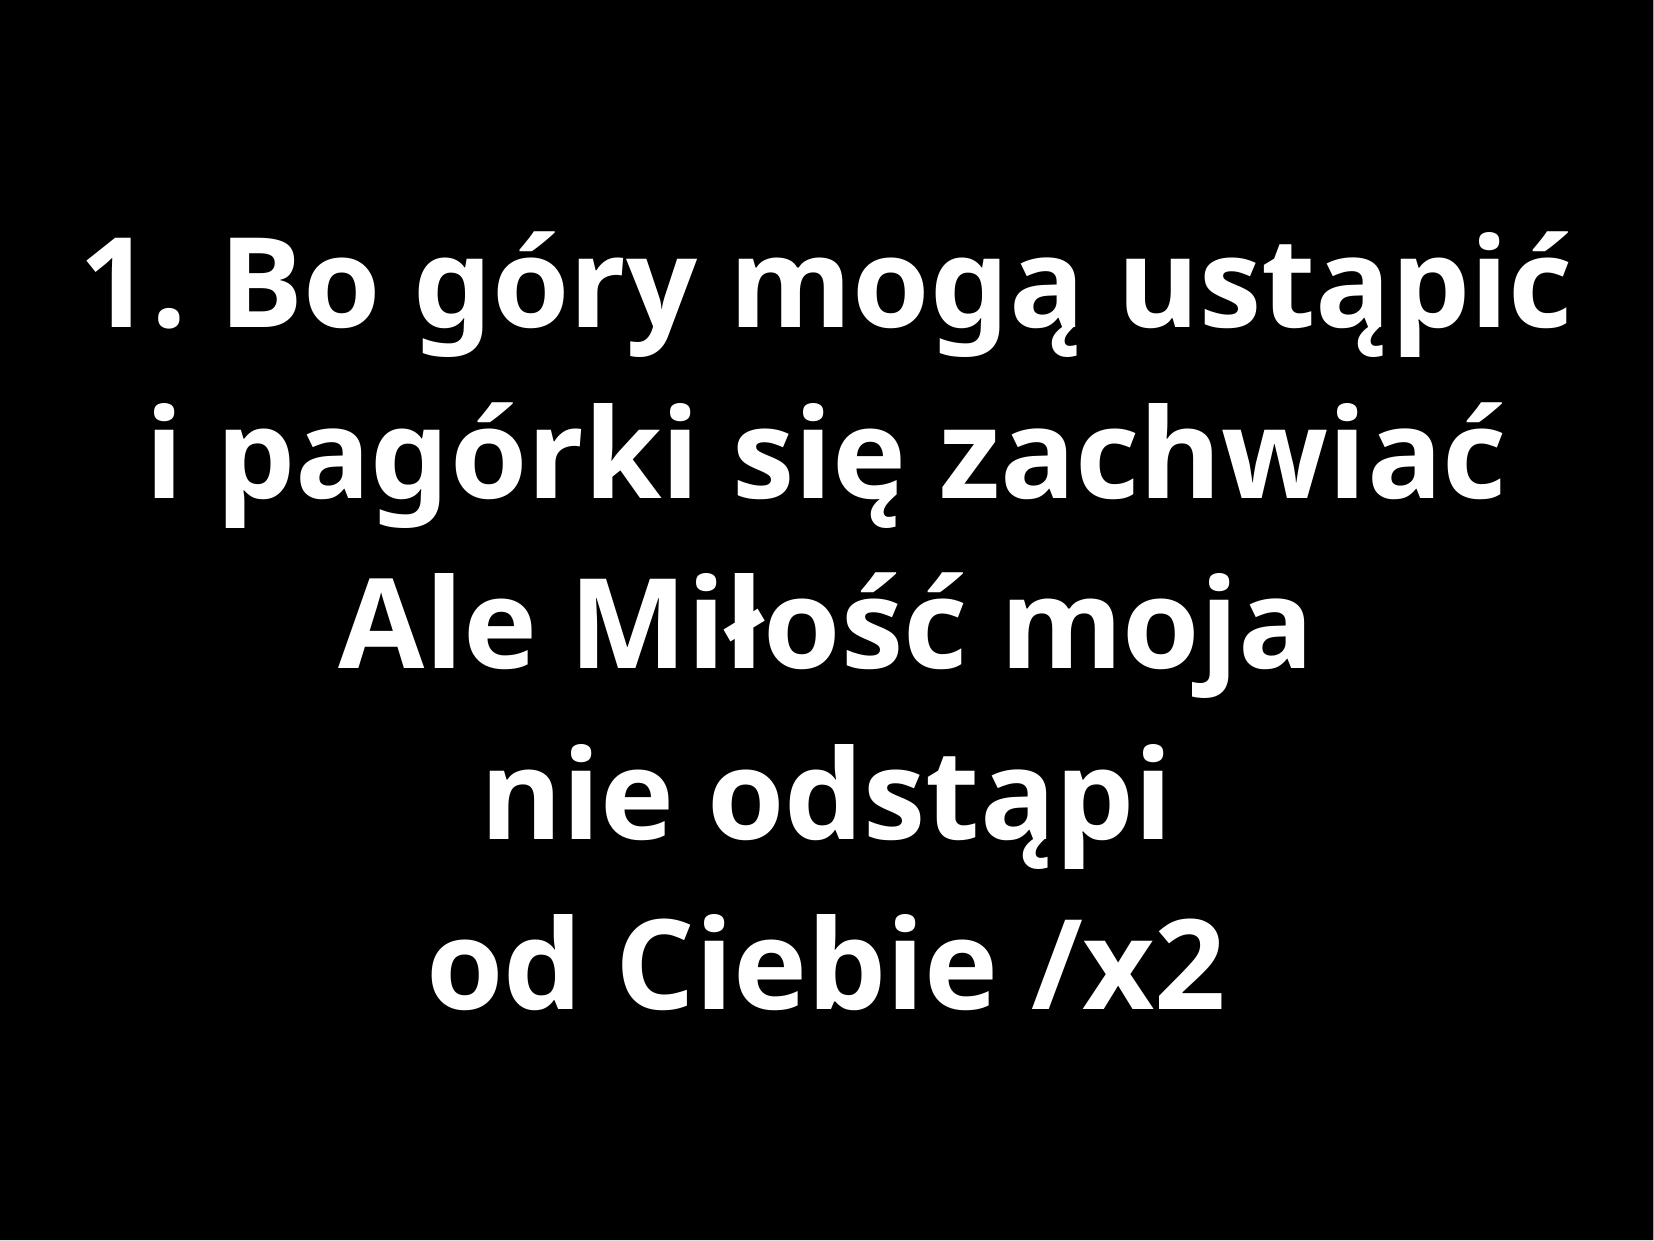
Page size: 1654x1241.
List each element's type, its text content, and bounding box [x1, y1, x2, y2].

title 1. Bo góry mogą ustąpić i pagórki się zachwiać Ale Miłość moja nie odstąpi od Ciebie /x2 [0, 0, 1654, 1241]
